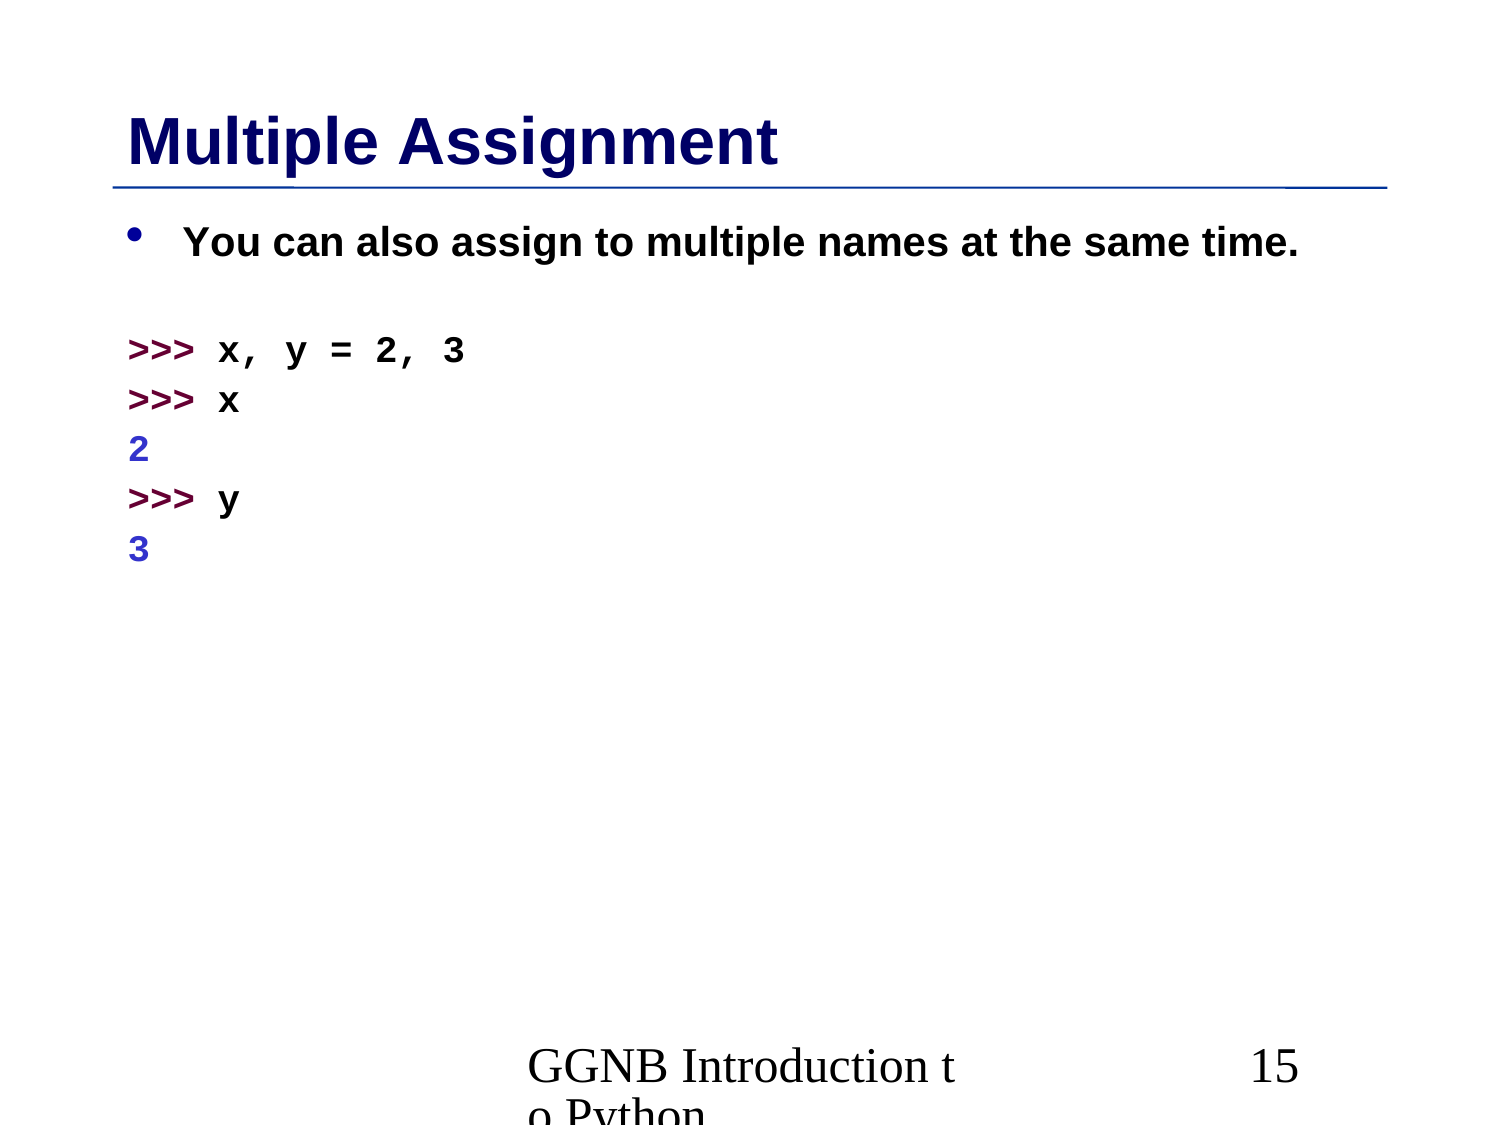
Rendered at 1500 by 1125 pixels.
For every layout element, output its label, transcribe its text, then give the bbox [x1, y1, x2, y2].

list You can also assign to multiple names at the same time. >>> x, y = 2, 3 >>> x 2 >>> y 3 [112, 212, 1388, 963]
title Multiple Assignment [112, 89, 1388, 185]
